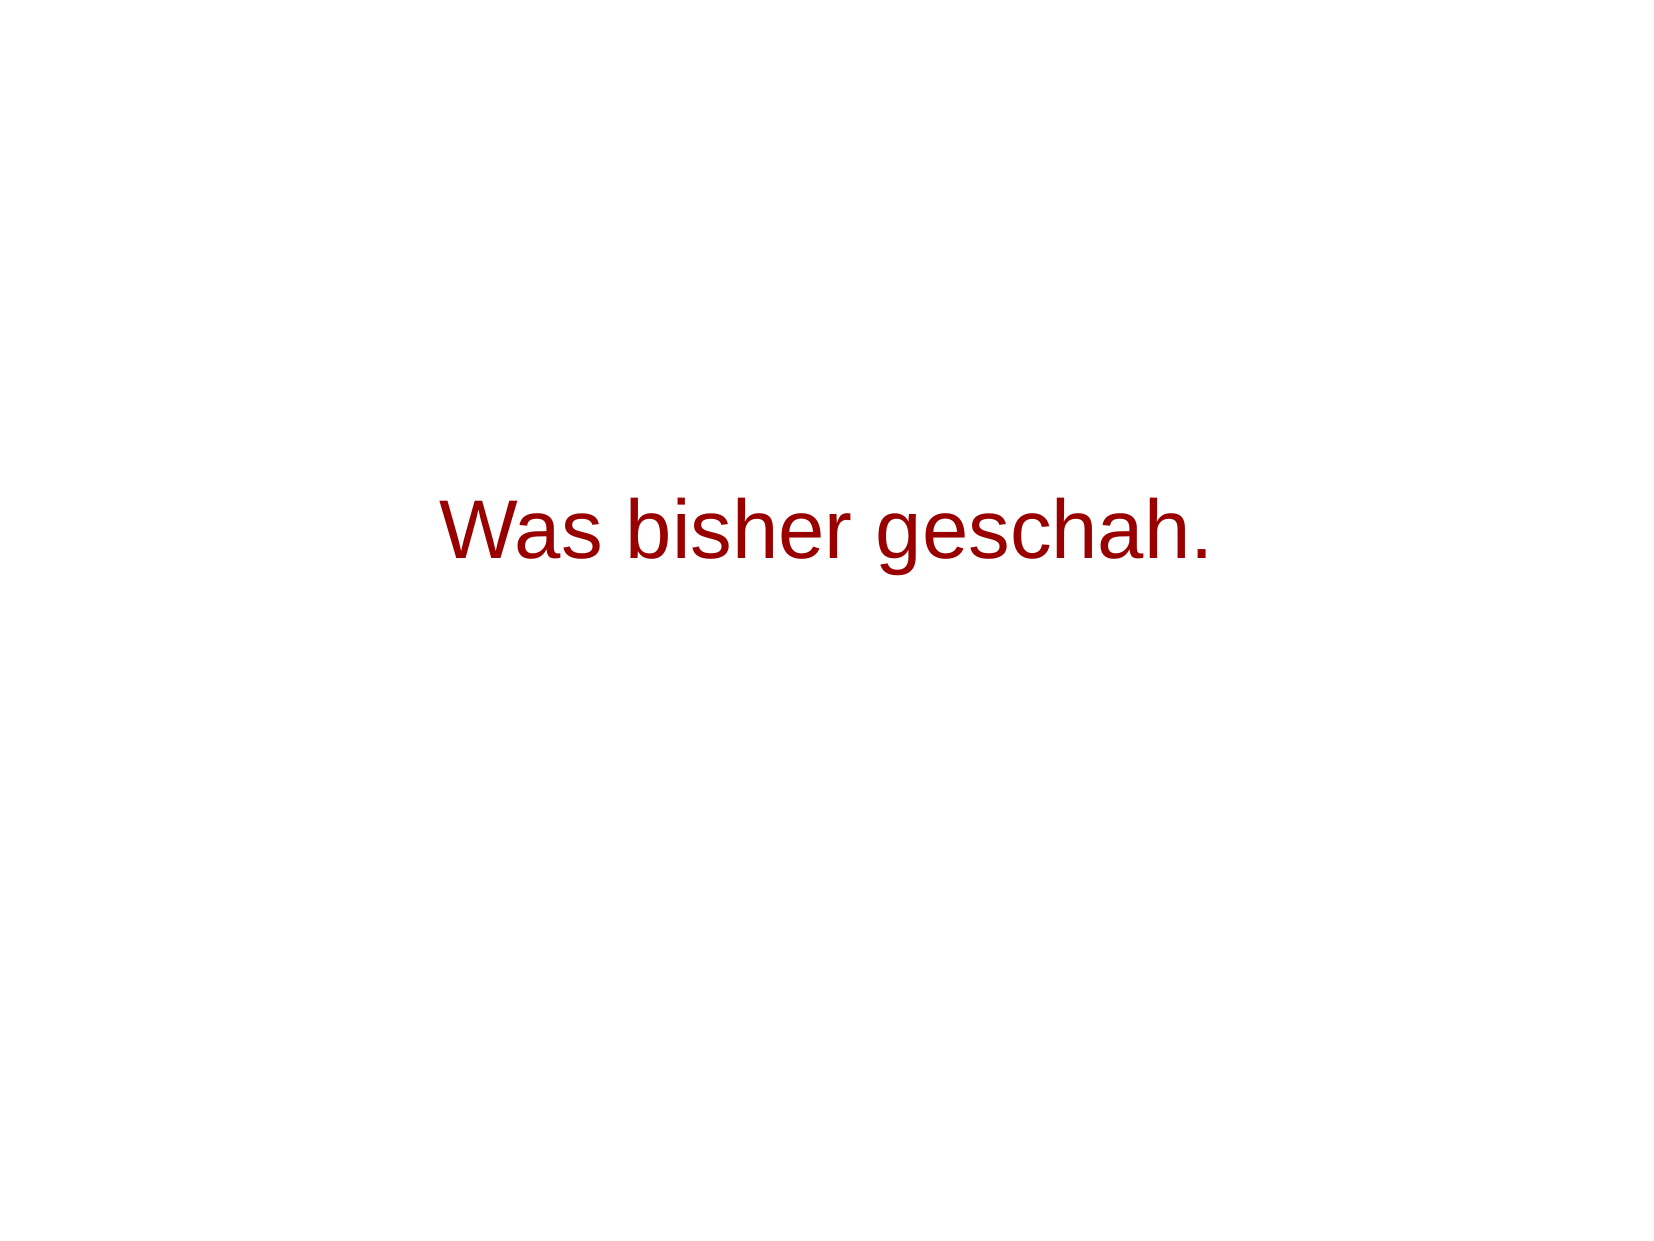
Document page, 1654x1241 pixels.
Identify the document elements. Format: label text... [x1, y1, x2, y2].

subtitle Was bisher geschah. [82, 49, 1571, 1010]
